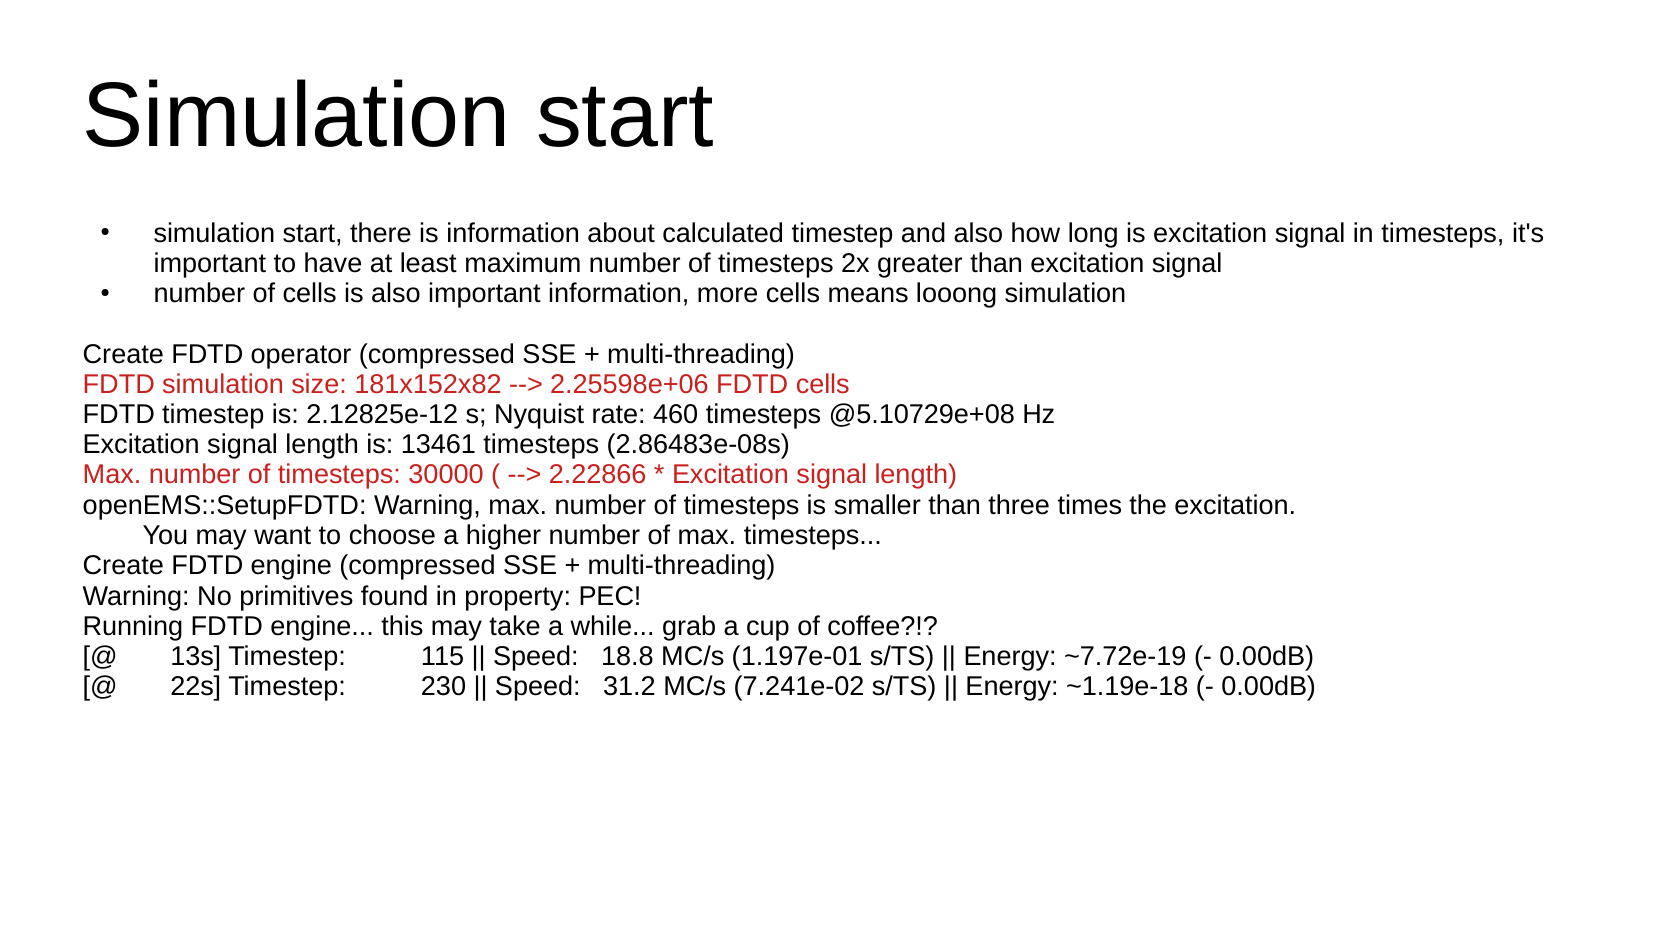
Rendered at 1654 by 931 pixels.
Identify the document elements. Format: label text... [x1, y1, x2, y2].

title Simulation start [82, 37, 1571, 193]
list simulation start, there is information about calculated timestep and also how long is excitation signal in timesteps, it's important to have at least maximum number of timesteps 2x greater than excitation signal number of cells is also important information, more cells means looong simulation Create FDTD operator (compressed SSE + multi-threading) FDTD simulation size: 181x152x82 --> 2.25598e+06 FDTD cells FDTD timestep is: 2.12825e-12 s; Nyquist rate: 460 timesteps @5.10729e+08 Hz Excitation signal length is: 13461 timesteps (2.86483e-08s) Max. number of timesteps: 30000 ( --> 2.22866 * Excitation signal length) openEMS::SetupFDTD: Warning, max. number of timesteps is smaller than three times the excitation. You may want to choose a higher number of max. timesteps... Create FDTD engine (compressed SSE + multi-threading) Warning: No primitives found in property: PEC! Running FDTD engine... this may take a while... grab a cup of coffee?!? [@ 13s] Timestep: 115 || Speed: 18.8 MC/s (1.197e-01 s/TS) || Energy: ~7.72e-19 (- 0.00dB) [@ 22s] Timestep: 230 || Speed: 31.2 MC/s (7.241e-02 s/TS) || Energy: ~1.19e-18 (- 0.00dB) [82, 217, 1576, 758]
